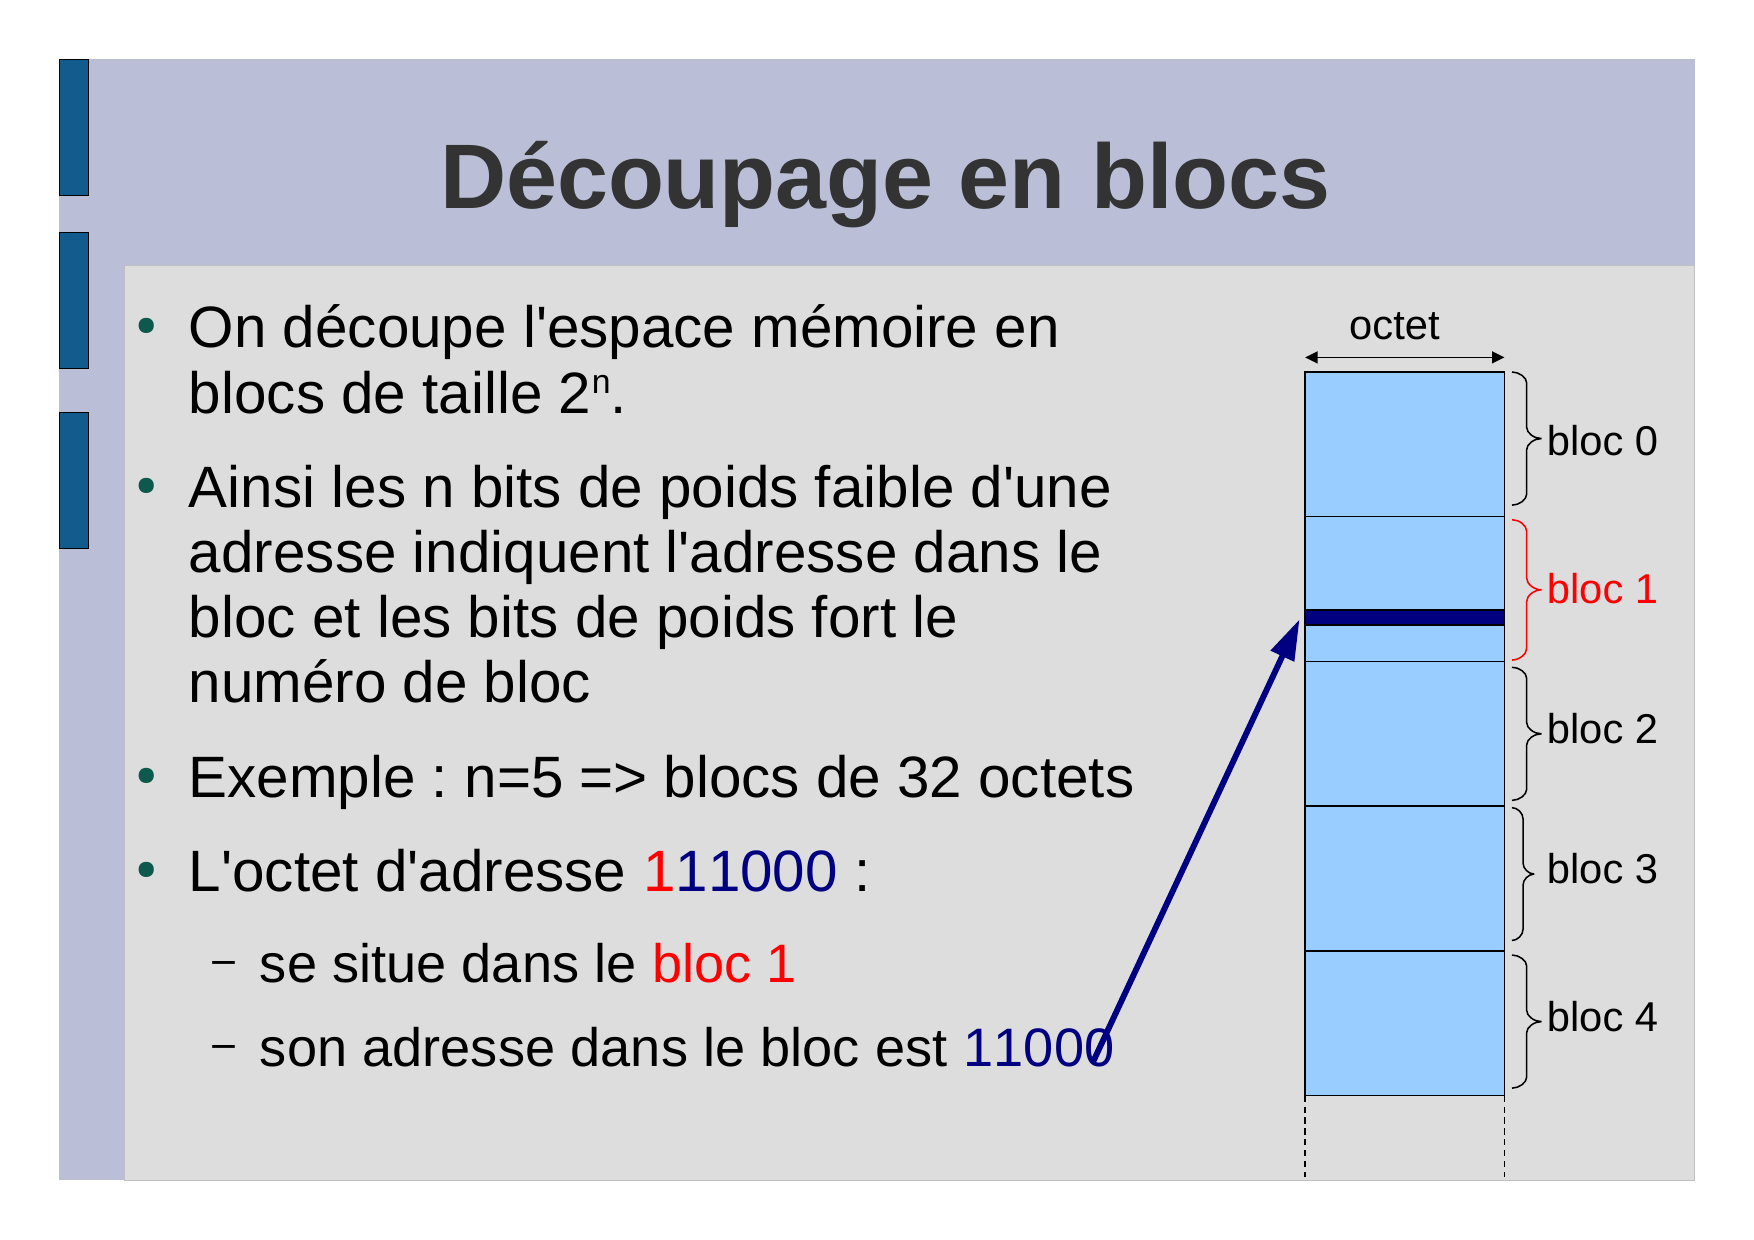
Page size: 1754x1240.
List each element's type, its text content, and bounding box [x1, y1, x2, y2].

title Découpage en blocs [118, 88, 1654, 266]
text_box [1305, 662, 1505, 806]
text_box [1305, 807, 1505, 951]
text_box octet [1334, 294, 1455, 357]
list On découpe l'espace mémoire en blocs de taille 2n. Ainsi les n bits de poids faible d'une adresse indiquent l'adresse dans le bloc et les bits de poids fort le numéro de bloc Exemple : n=5 => blocs de 32 octets L'octet d'adresse 111000 : se situe dans le bloc 1 son adresse dans le bloc est 11000 [118, 295, 1152, 1093]
text_box bloc 2 [1532, 698, 1674, 761]
text_box [1305, 373, 1505, 516]
text_box bloc 0 [1532, 410, 1674, 473]
text_box bloc 3 [1532, 838, 1674, 901]
text_box [1305, 517, 1505, 661]
text_box bloc 4 [1532, 986, 1674, 1048]
text_box bloc 1 [1532, 557, 1674, 620]
text_box [1305, 952, 1505, 1095]
